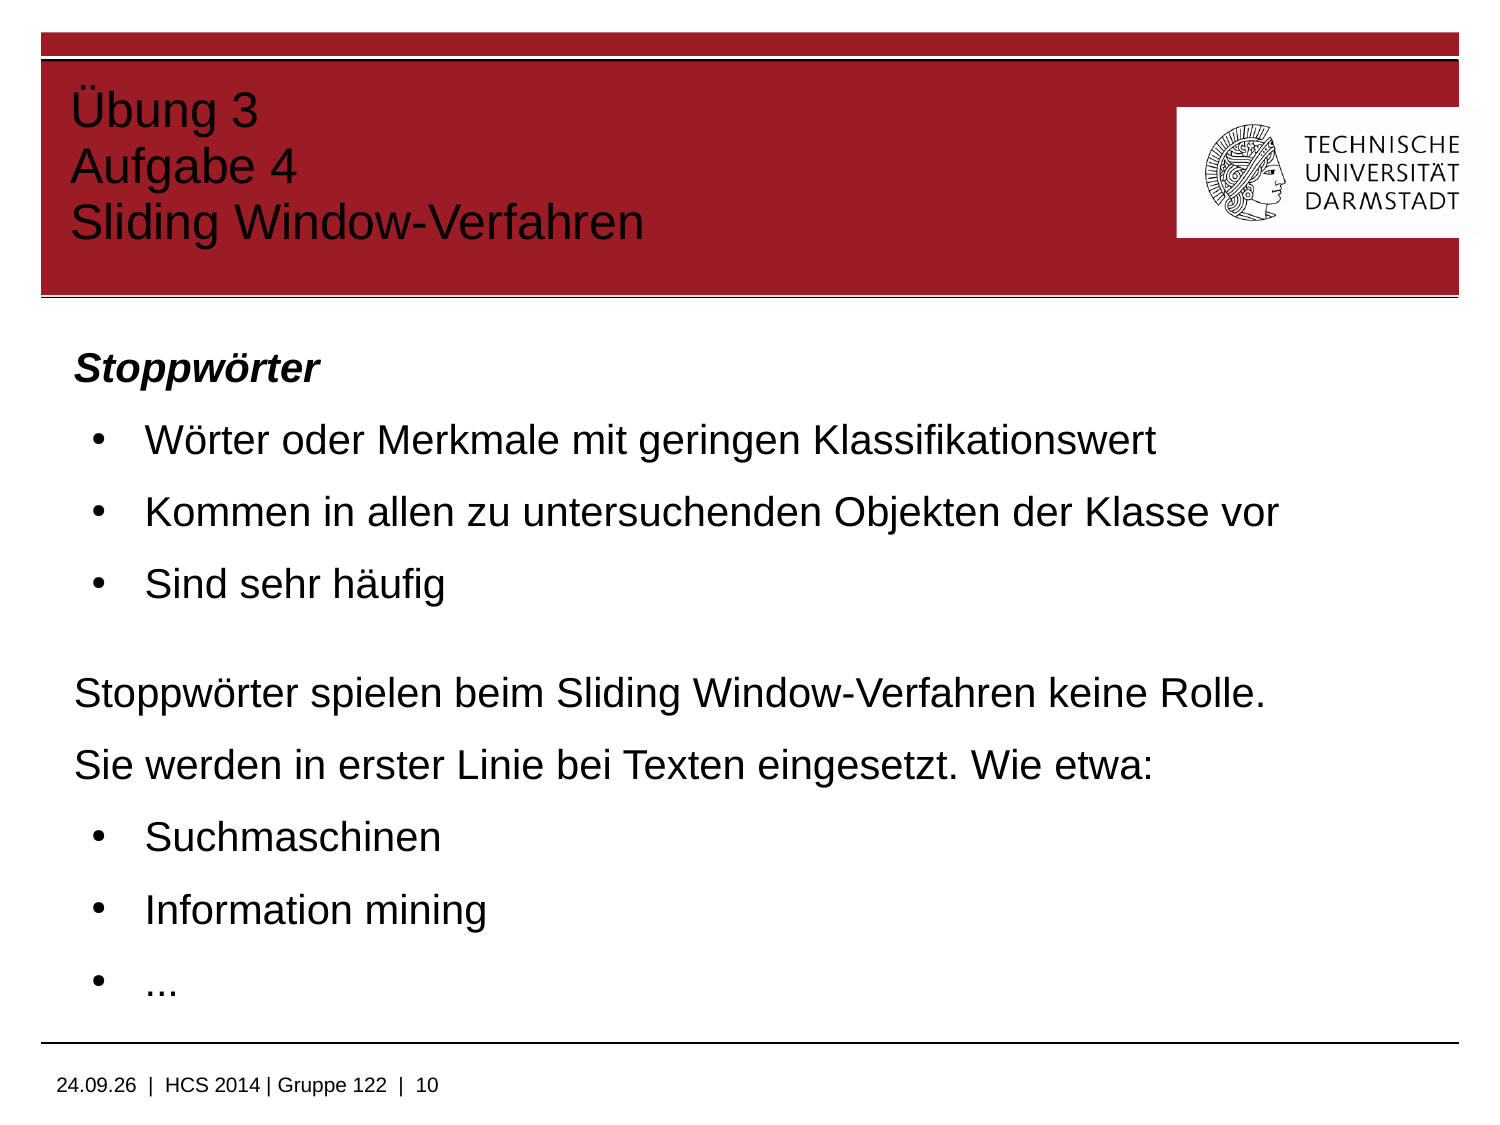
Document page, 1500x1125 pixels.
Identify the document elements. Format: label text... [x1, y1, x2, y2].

title Übung 3 Aufgabe 4 Sliding Window-Verfahren [70, 82, 1161, 250]
list Stoppwörter Wörter oder Merkmale mit geringen Klassifikationswert Kommen in allen zu untersuchenden Objekten der Klasse vor Sind sehr häufig Stoppwörter spielen beim Sliding Window-Verfahren keine Rolle. Sie werden in erster Linie bei Texten eingesetzt. Wie etwa: Suchmaschinen Information mining ... [73, 330, 1430, 1028]
picture [1176, 107, 1484, 238]
